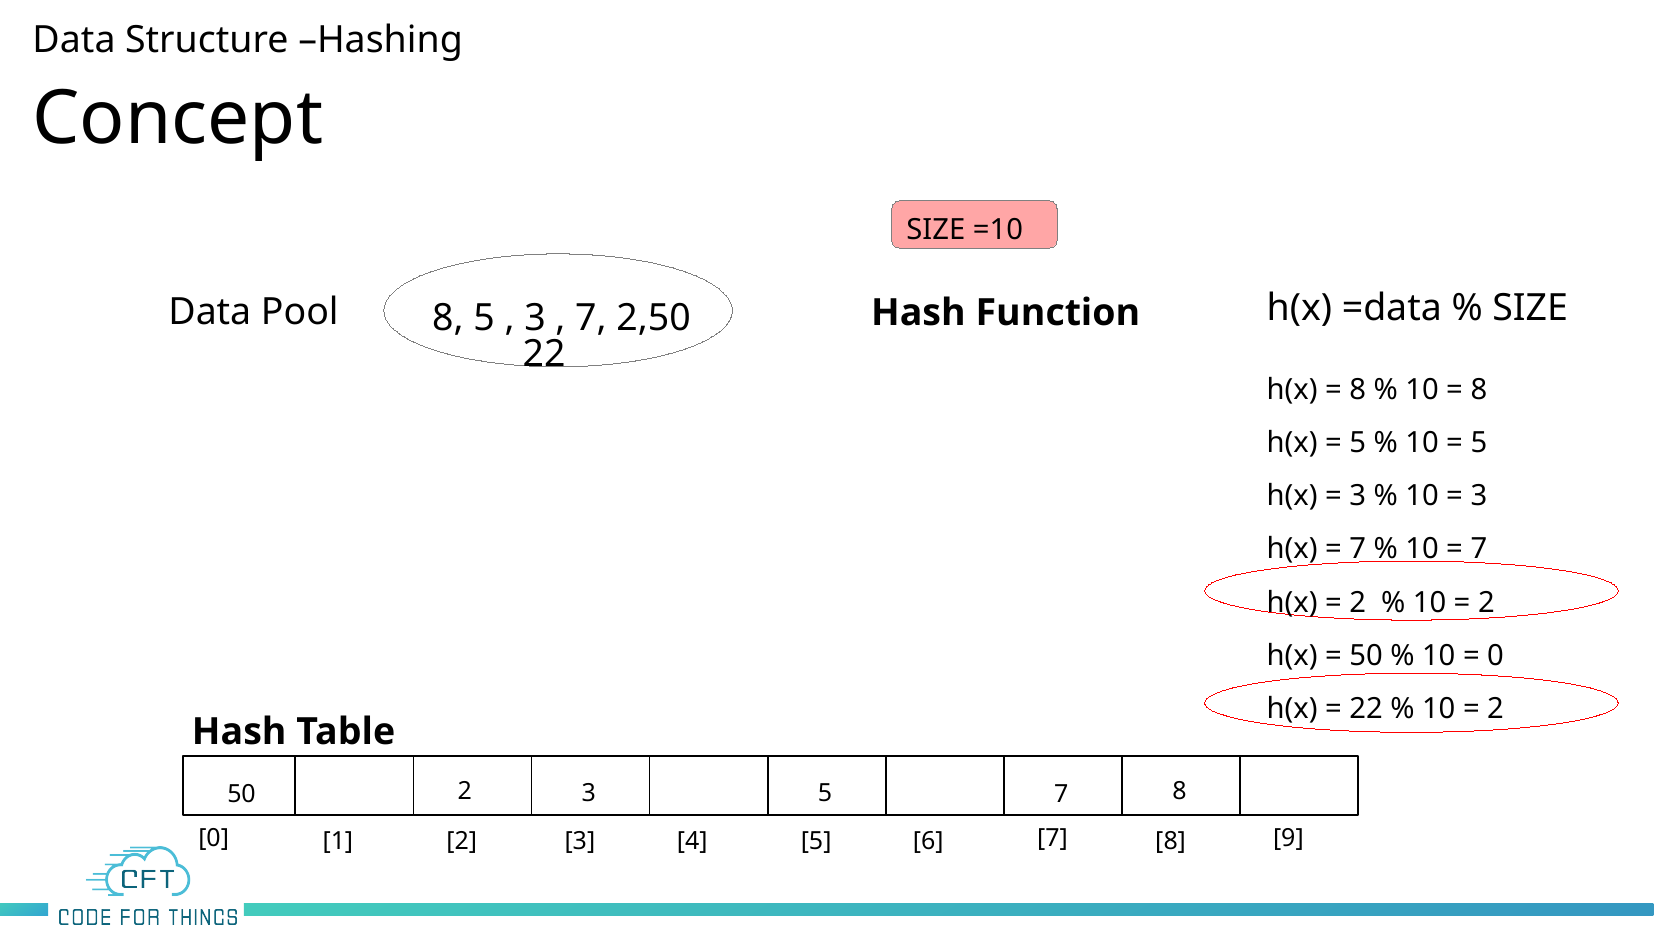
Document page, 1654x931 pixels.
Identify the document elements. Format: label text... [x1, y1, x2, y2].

text_box [586, 342, 703, 367]
text_box [1288, 673, 1535, 679]
text_box 2 [442, 764, 491, 810]
text_box [1571, 683, 1619, 722]
text_box [1560, 584, 1619, 612]
text_box h(x) = 7 % 10 = 7 [1216, 519, 1654, 584]
text_box [2] [425, 814, 526, 860]
text_box [1204, 580, 1216, 601]
text_box 22 [507, 318, 586, 378]
text_box [0] [177, 812, 278, 857]
text_box [3] [543, 814, 644, 860]
text_box [9] [1251, 812, 1353, 857]
text_box [183, 755, 1359, 815]
text_box [4] [655, 814, 756, 860]
text_box [8] [1133, 814, 1235, 860]
picture [59, 846, 237, 925]
text_box [1] [301, 814, 402, 860]
text_box h(x) = 2 % 10 = 2 [1216, 584, 1560, 626]
text_box [1204, 693, 1216, 713]
text_box 8, 5 , 3 , 7, 2,50 [402, 283, 780, 342]
text_box 50 [212, 768, 275, 813]
text_box h(x) =data % SIZE [1216, 272, 1654, 337]
text_box Data Pool [118, 276, 402, 342]
text_box h(x) = 50 % 10 = 0 [1216, 626, 1654, 691]
text_box h(x) = 22 % 10 = 2 [1216, 679, 1571, 745]
text_box h(x) = 5 % 10 = 5 [1216, 413, 1654, 478]
text_box [5] [779, 814, 880, 860]
text_box [405, 253, 711, 283]
text_box SIZE =10 [891, 200, 1058, 250]
title Data Structure –Hashing Concept [32, 12, 1184, 166]
text_box Hash Function [820, 278, 1216, 337]
text_box 7 [1039, 768, 1087, 813]
text_box h(x) = 3 % 10 = 3 [1216, 478, 1654, 519]
text_box 8 [1157, 765, 1205, 810]
text_box [413, 342, 507, 365]
text_box [6] [891, 814, 993, 860]
text_box [7] [1015, 812, 1117, 857]
text_box 5 [803, 767, 851, 812]
text_box Hash Table [141, 696, 461, 756]
text_box 3 [566, 767, 615, 812]
text_box h(x) = 8 % 10 = 8 [1216, 361, 1654, 413]
